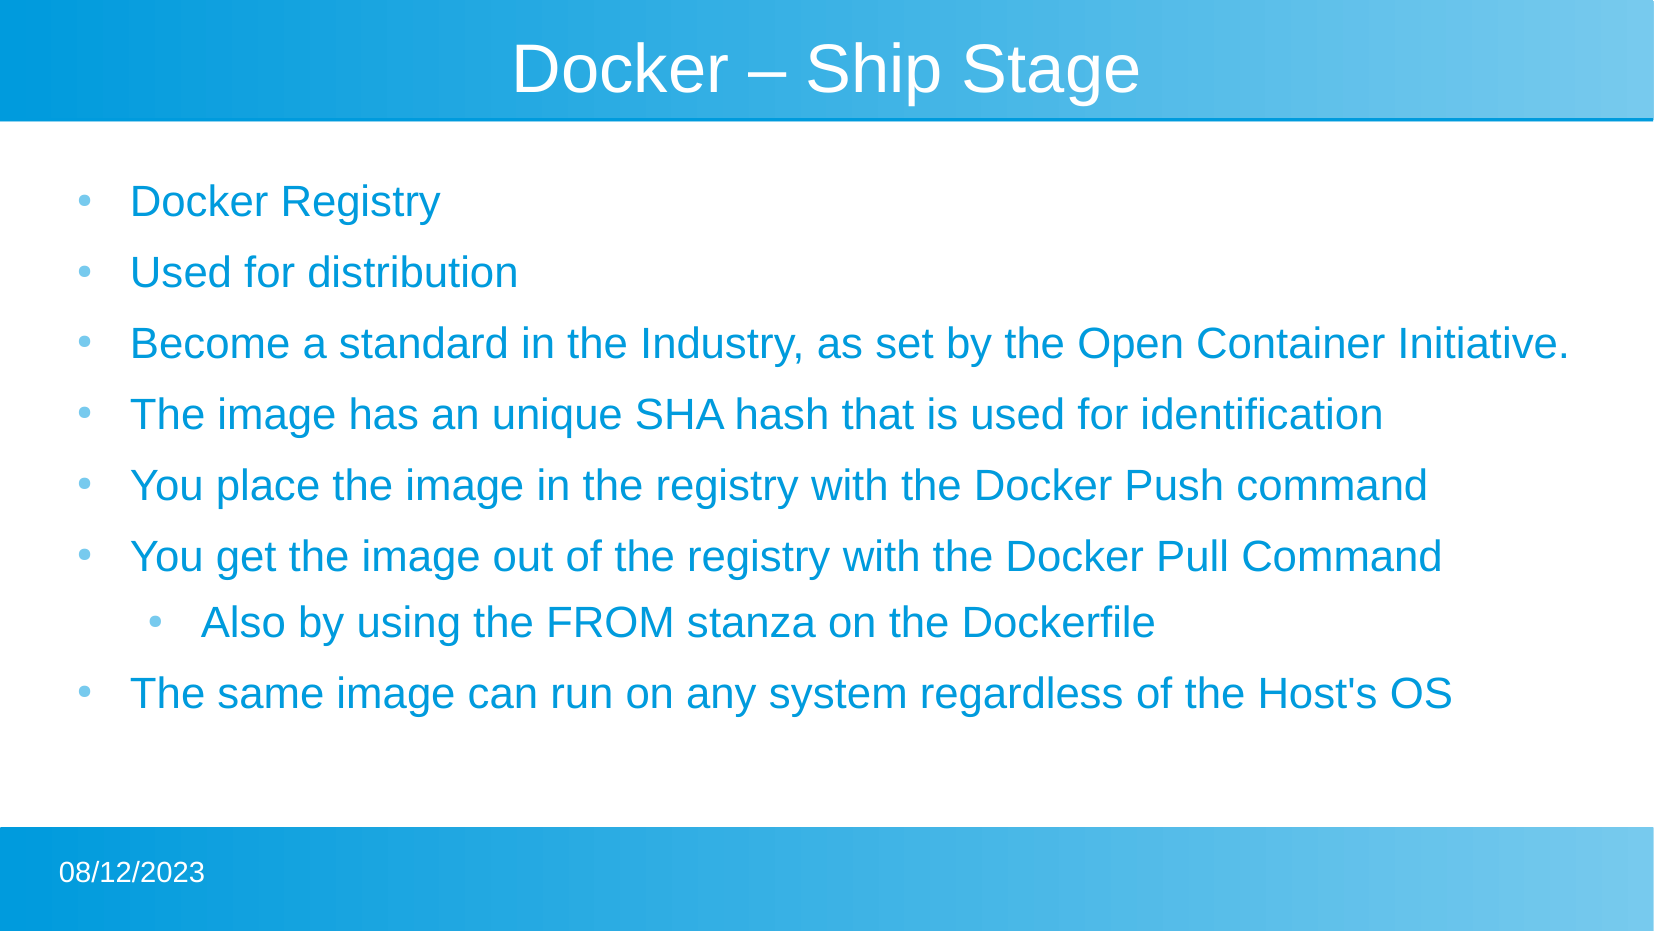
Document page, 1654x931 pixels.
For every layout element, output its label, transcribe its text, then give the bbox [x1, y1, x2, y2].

list Docker Registry Used for distribution Become a standard in the Industry, as set by the Open Container Initiative. The image has an unique SHA hash that is used for identification You place the image in the registry with the Docker Push command You get the image out of the registry with the Docker Pull Command Also by using the FROM stanza on the Dockerfile The same image can run on any system regardless of the Host's OS [59, 177, 1595, 768]
title Docker – Ship Stage [59, 29, 1595, 108]
